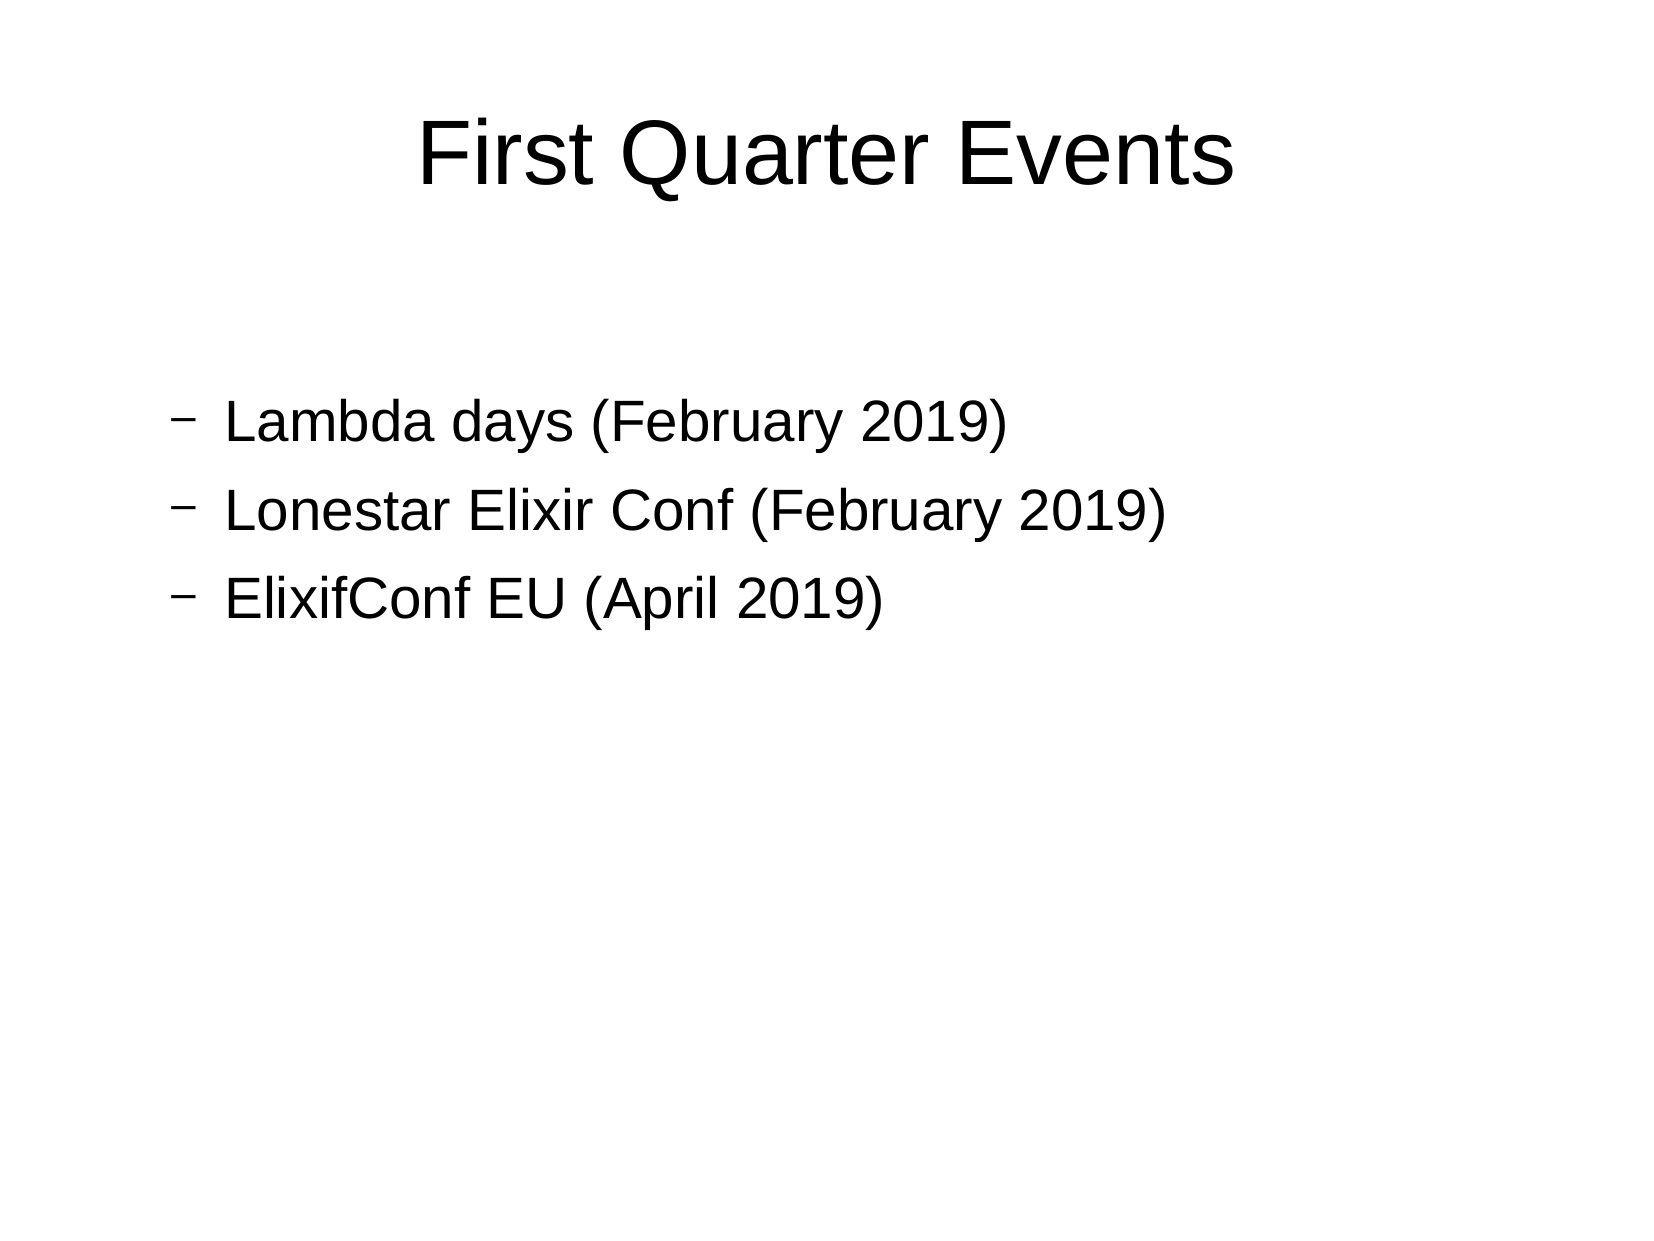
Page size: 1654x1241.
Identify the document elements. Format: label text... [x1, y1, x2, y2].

list Lambda days (February 2019) Lonestar Elixir Conf (February 2019) ElixifConf EU (April 2019) [82, 290, 1571, 1010]
title First Quarter Events [82, 49, 1571, 257]
